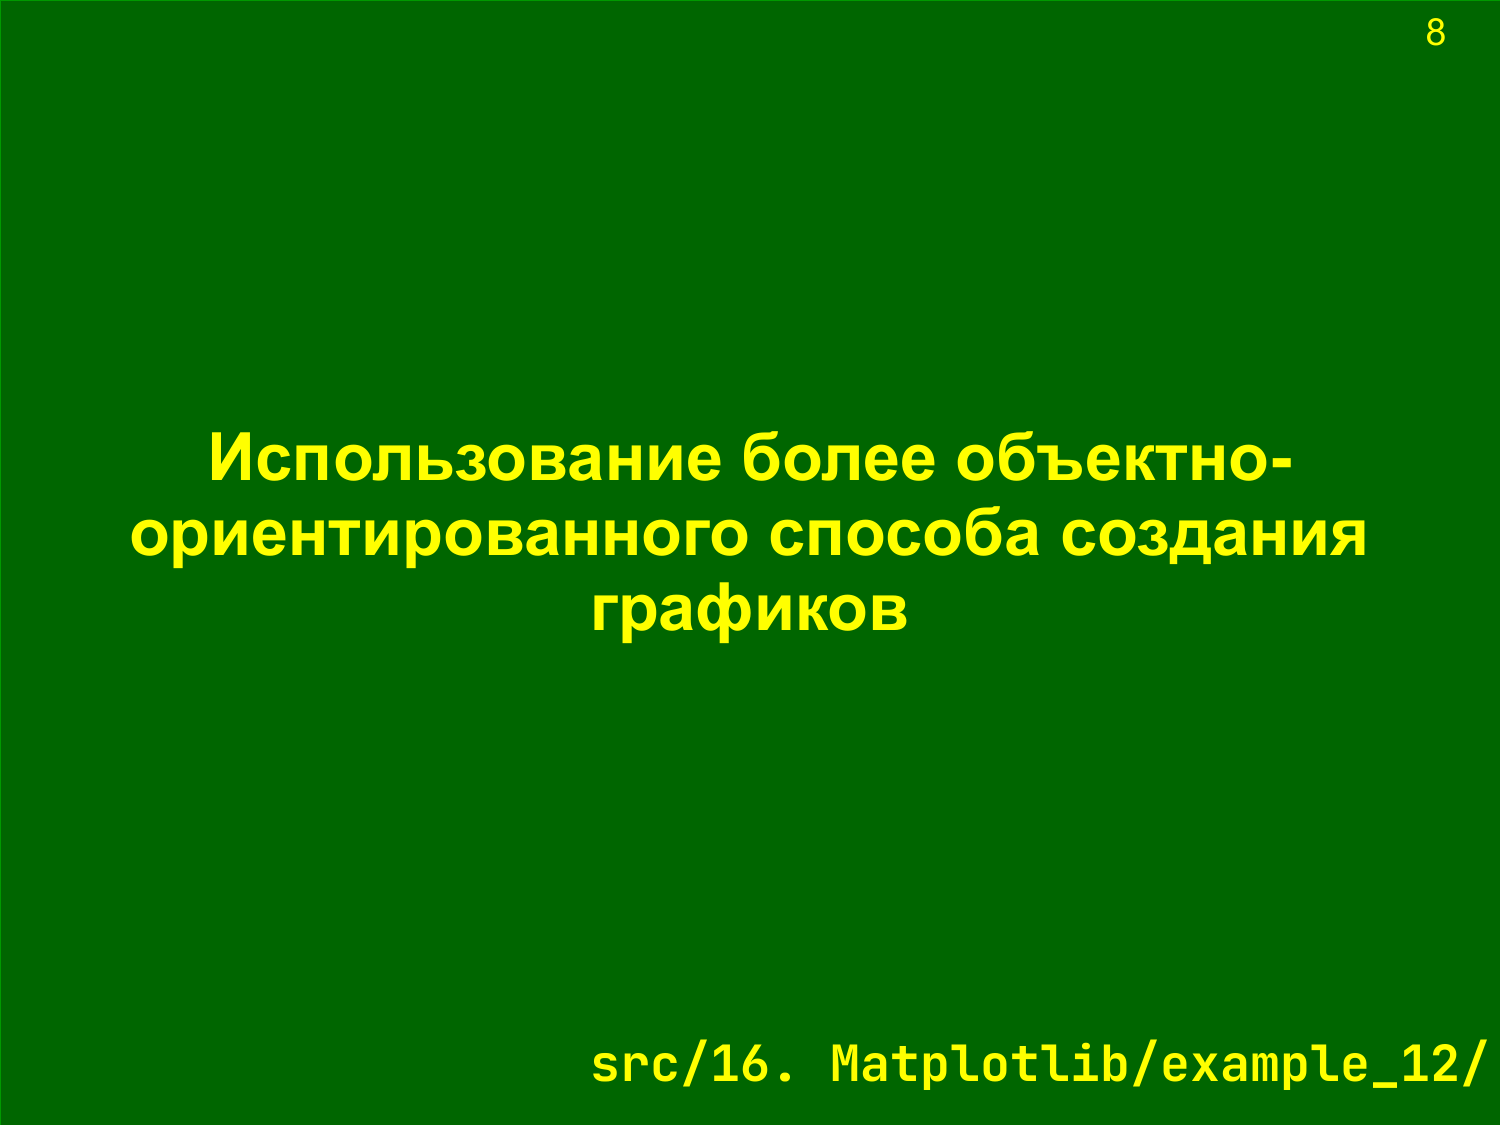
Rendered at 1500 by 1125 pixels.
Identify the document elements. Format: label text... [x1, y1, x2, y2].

title Использование более объектно-ориентированного способа создания графиков [75, 419, 1426, 645]
title src/16. Matplotlib/example_12/ [59, 1021, 1490, 1106]
